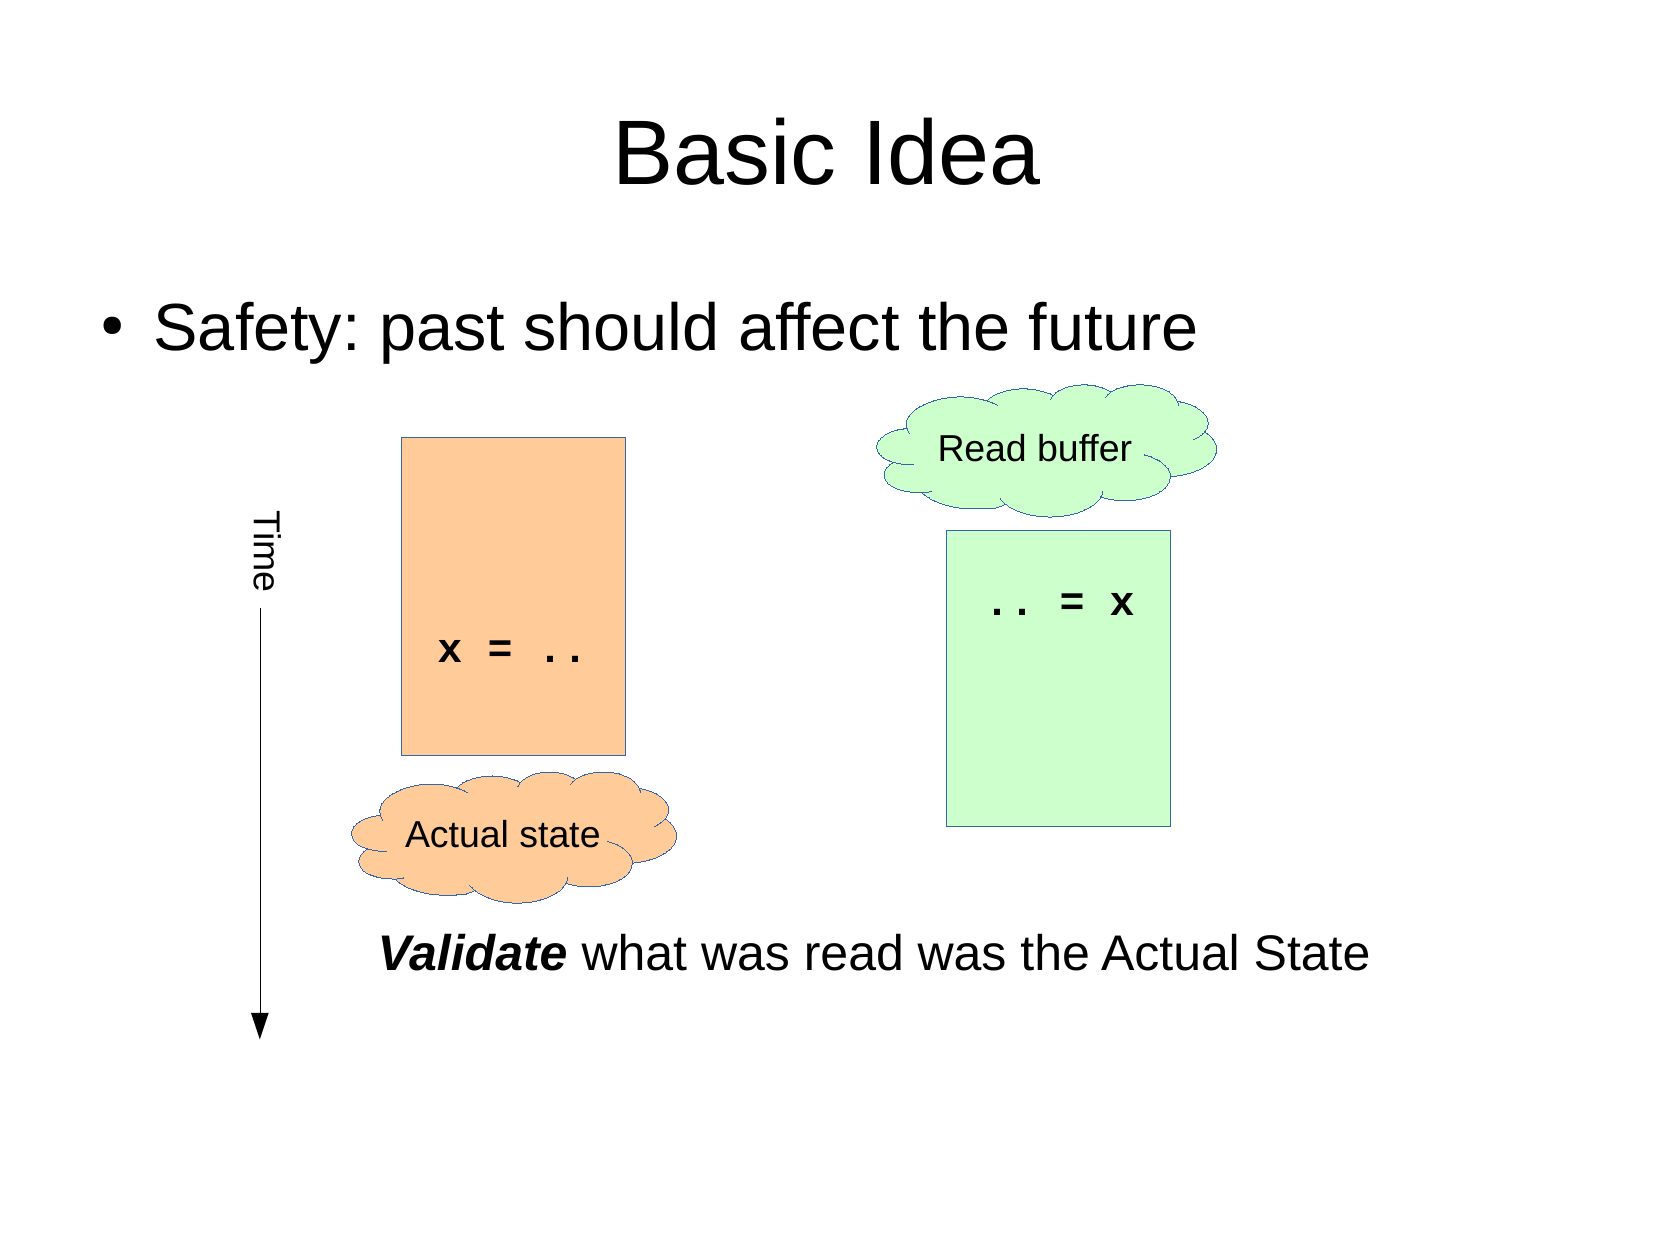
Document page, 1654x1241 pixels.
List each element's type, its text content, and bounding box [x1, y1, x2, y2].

text_box Time [238, 496, 296, 608]
text_box x = .. [422, 479, 603, 778]
text_box [946, 530, 1171, 827]
text_box Actual state [351, 772, 677, 904]
text_box .. = x [969, 572, 1150, 779]
title Basic Idea [82, 49, 1571, 257]
text_box Validate what was read was the Actual State [363, 917, 1476, 1045]
text_box Read buffer [876, 384, 1217, 518]
list Safety: past should affect the future [82, 290, 1571, 1010]
text_box [401, 437, 626, 756]
